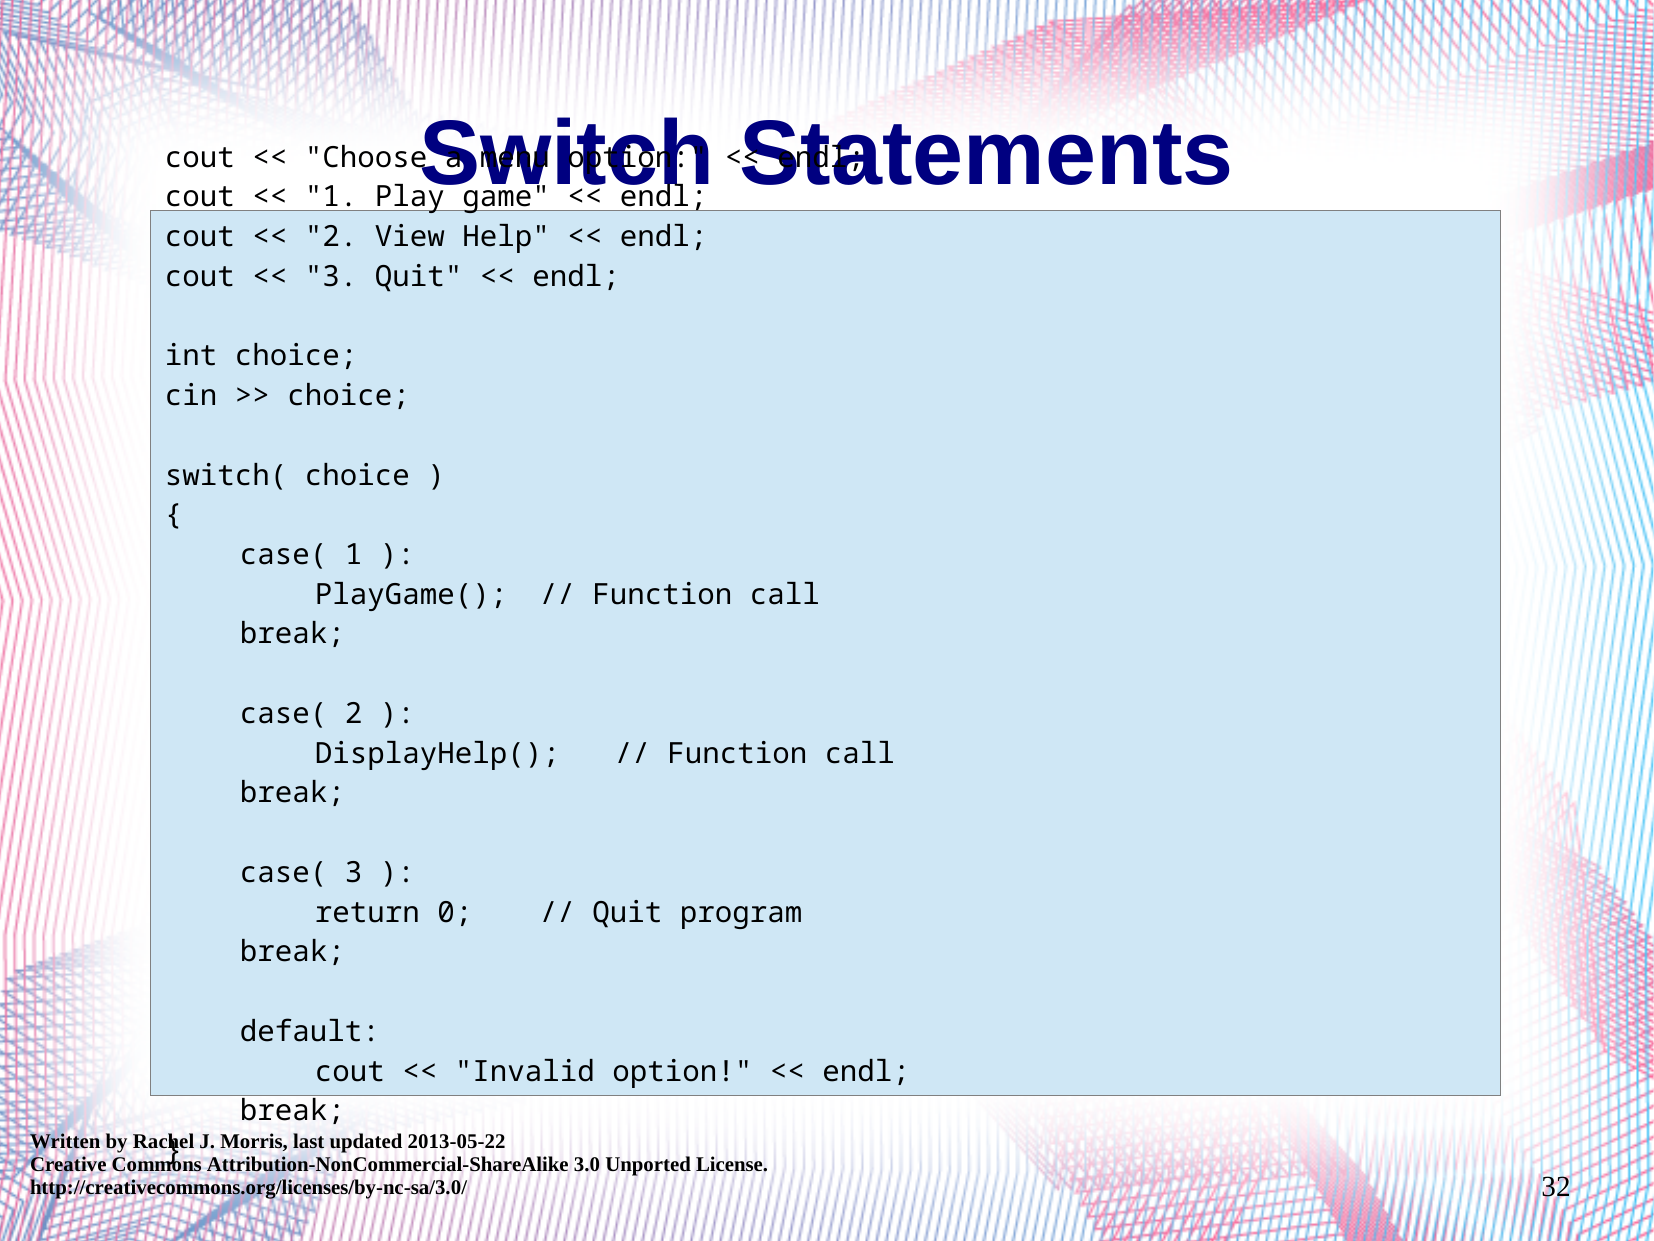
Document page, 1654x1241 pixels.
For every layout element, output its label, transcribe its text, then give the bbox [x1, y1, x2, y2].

picture [0, 0, 1654, 1241]
title Switch Statements [82, 49, 1571, 257]
text_box cout << "Choose a menu option:" << endl; cout << "1. Play game" << endl; cout << "2. View Help" << endl; cout << "3. Quit" << endl; int choice; cin >> choice; switch( choice ) { case( 1 ): PlayGame(); // Function call break; case( 2 ): DisplayHelp(); // Function call break; case( 3 ): return 0; // Quit program break; default: cout << "Invalid option!" << endl; break; } [150, 210, 1501, 1096]
